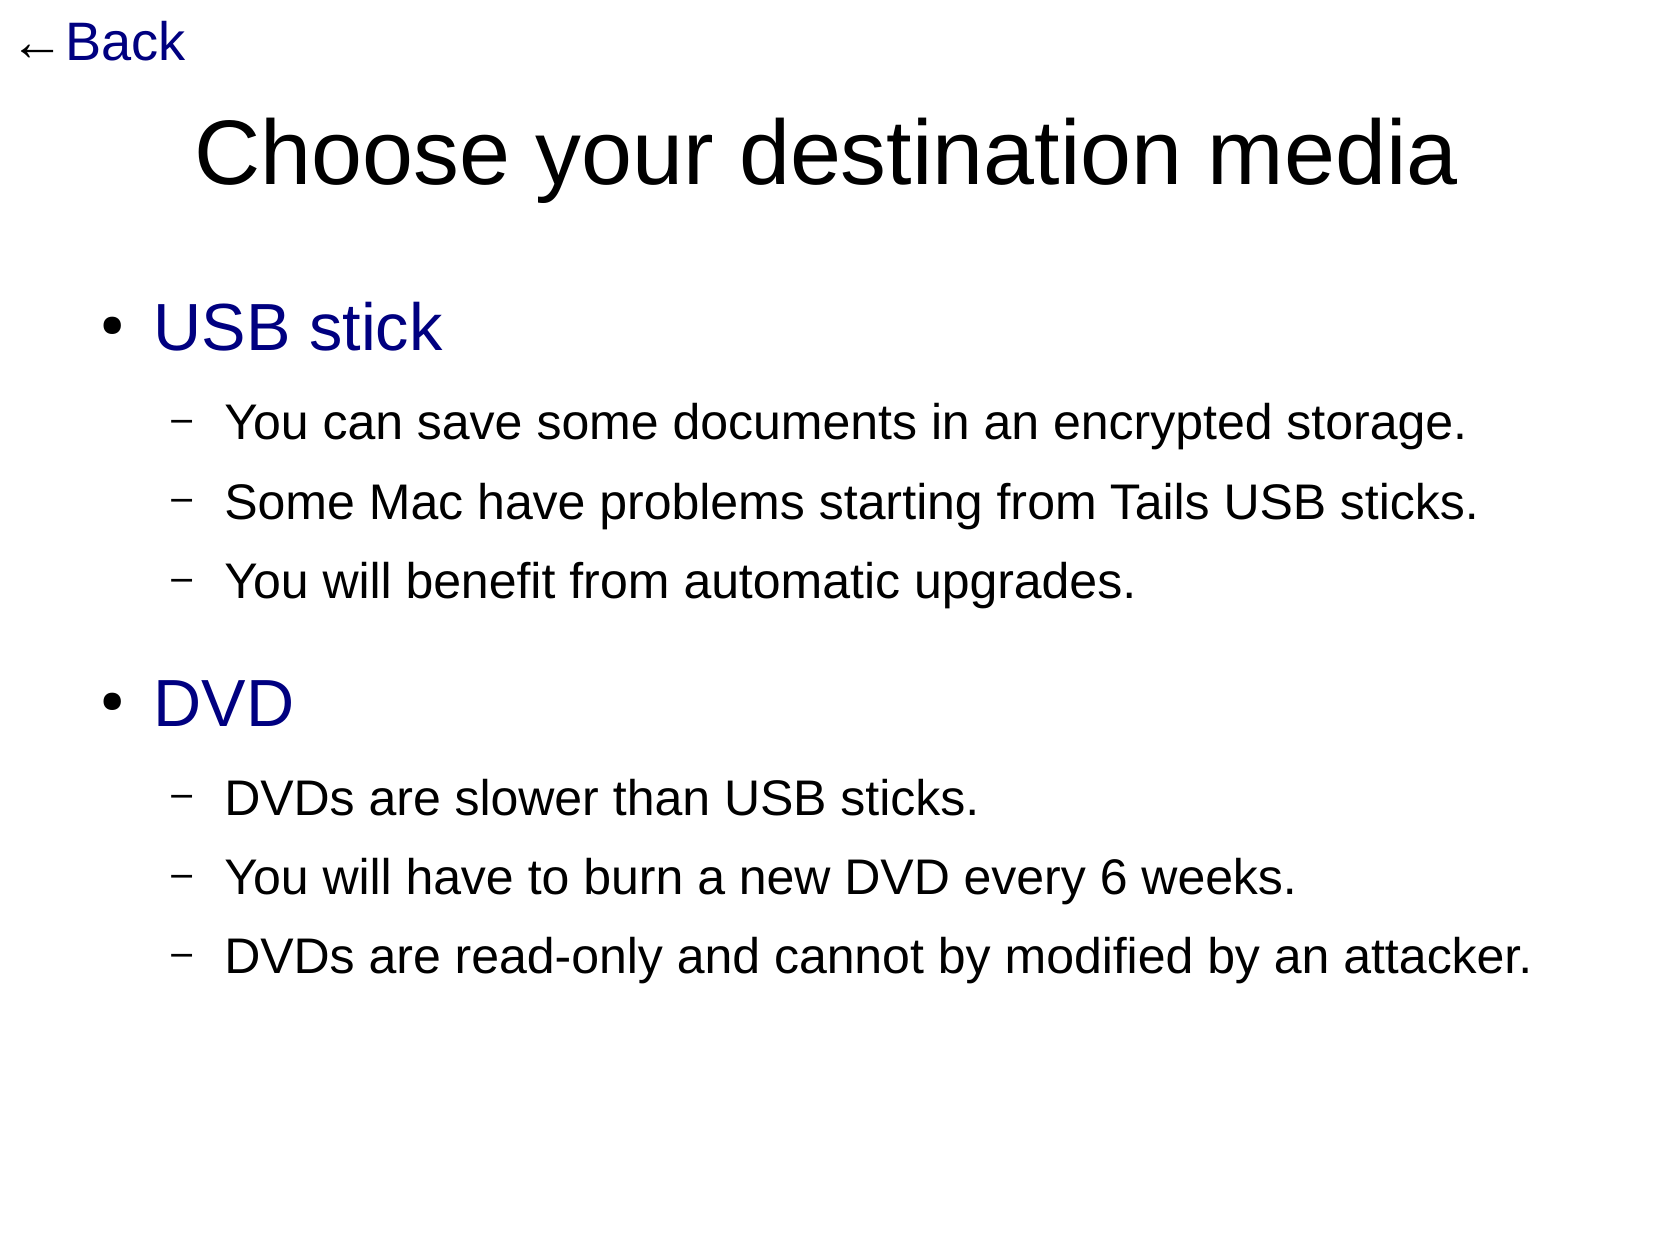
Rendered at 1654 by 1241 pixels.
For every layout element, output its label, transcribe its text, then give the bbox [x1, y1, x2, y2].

list ←Back [10, 10, 271, 96]
list USB stick You can save some documents in an encrypted storage. Some Mac have problems starting from Tails USB sticks. You will benefit from automatic upgrades. [82, 290, 1538, 634]
list DVD DVDs are slower than USB sticks. You will have to burn a new DVD every 6 weeks. DVDs are read-only and cannot by modified by an attacker. [82, 665, 1538, 1051]
title Choose your destination media [82, 49, 1571, 257]
